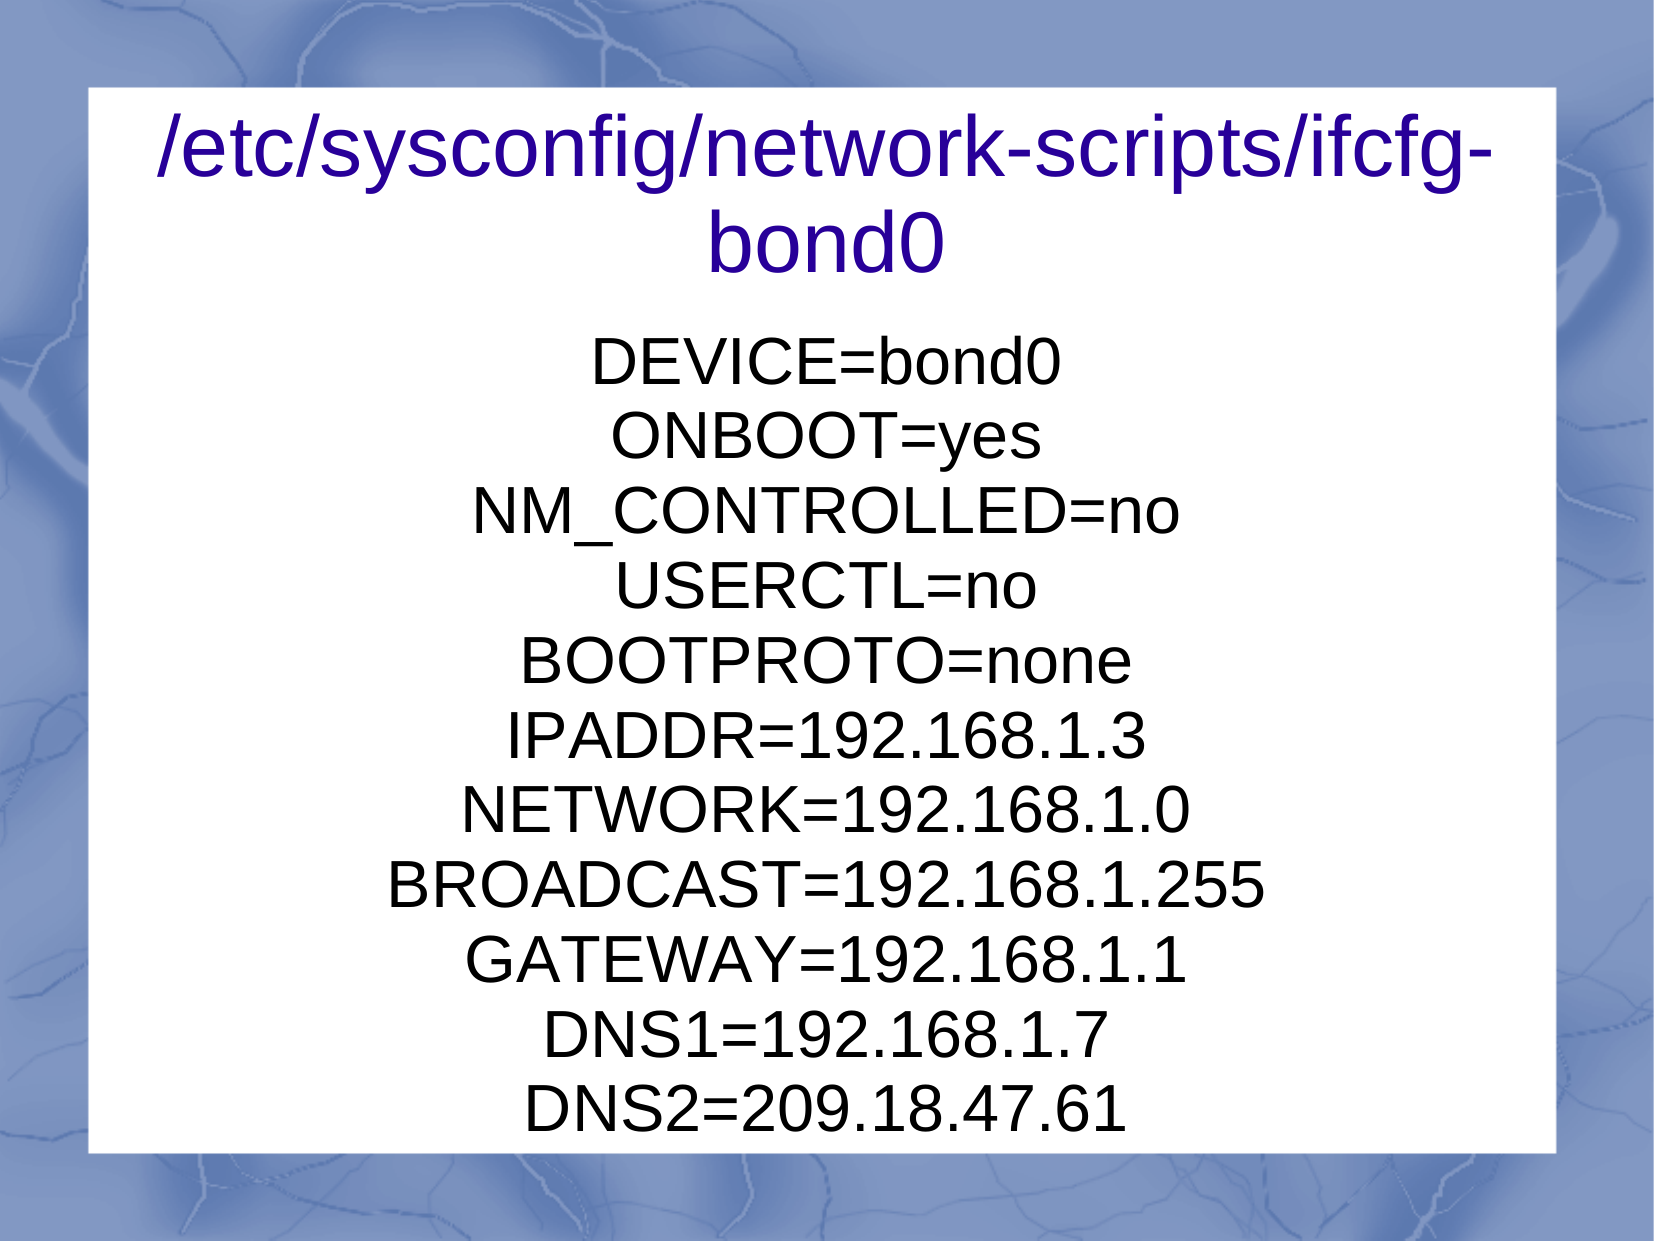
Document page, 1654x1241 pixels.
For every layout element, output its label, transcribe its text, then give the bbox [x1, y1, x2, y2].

title /etc/sysconfig/network-scripts/ifcfg-bond0 [118, 90, 1536, 298]
picture [0, 0, 1654, 1241]
subtitle DEVICE=bond0 ONBOOT=yes NM_CONTROLLED=no USERCTL=no BOOTPROTO=none IPADDR=192.168.1.3 NETWORK=192.168.1.0 BROADCAST=192.168.1.255 GATEWAY=192.168.1.1 DNS1=192.168.1.7 DNS2=209.18.47.61 [147, 324, 1506, 1145]
